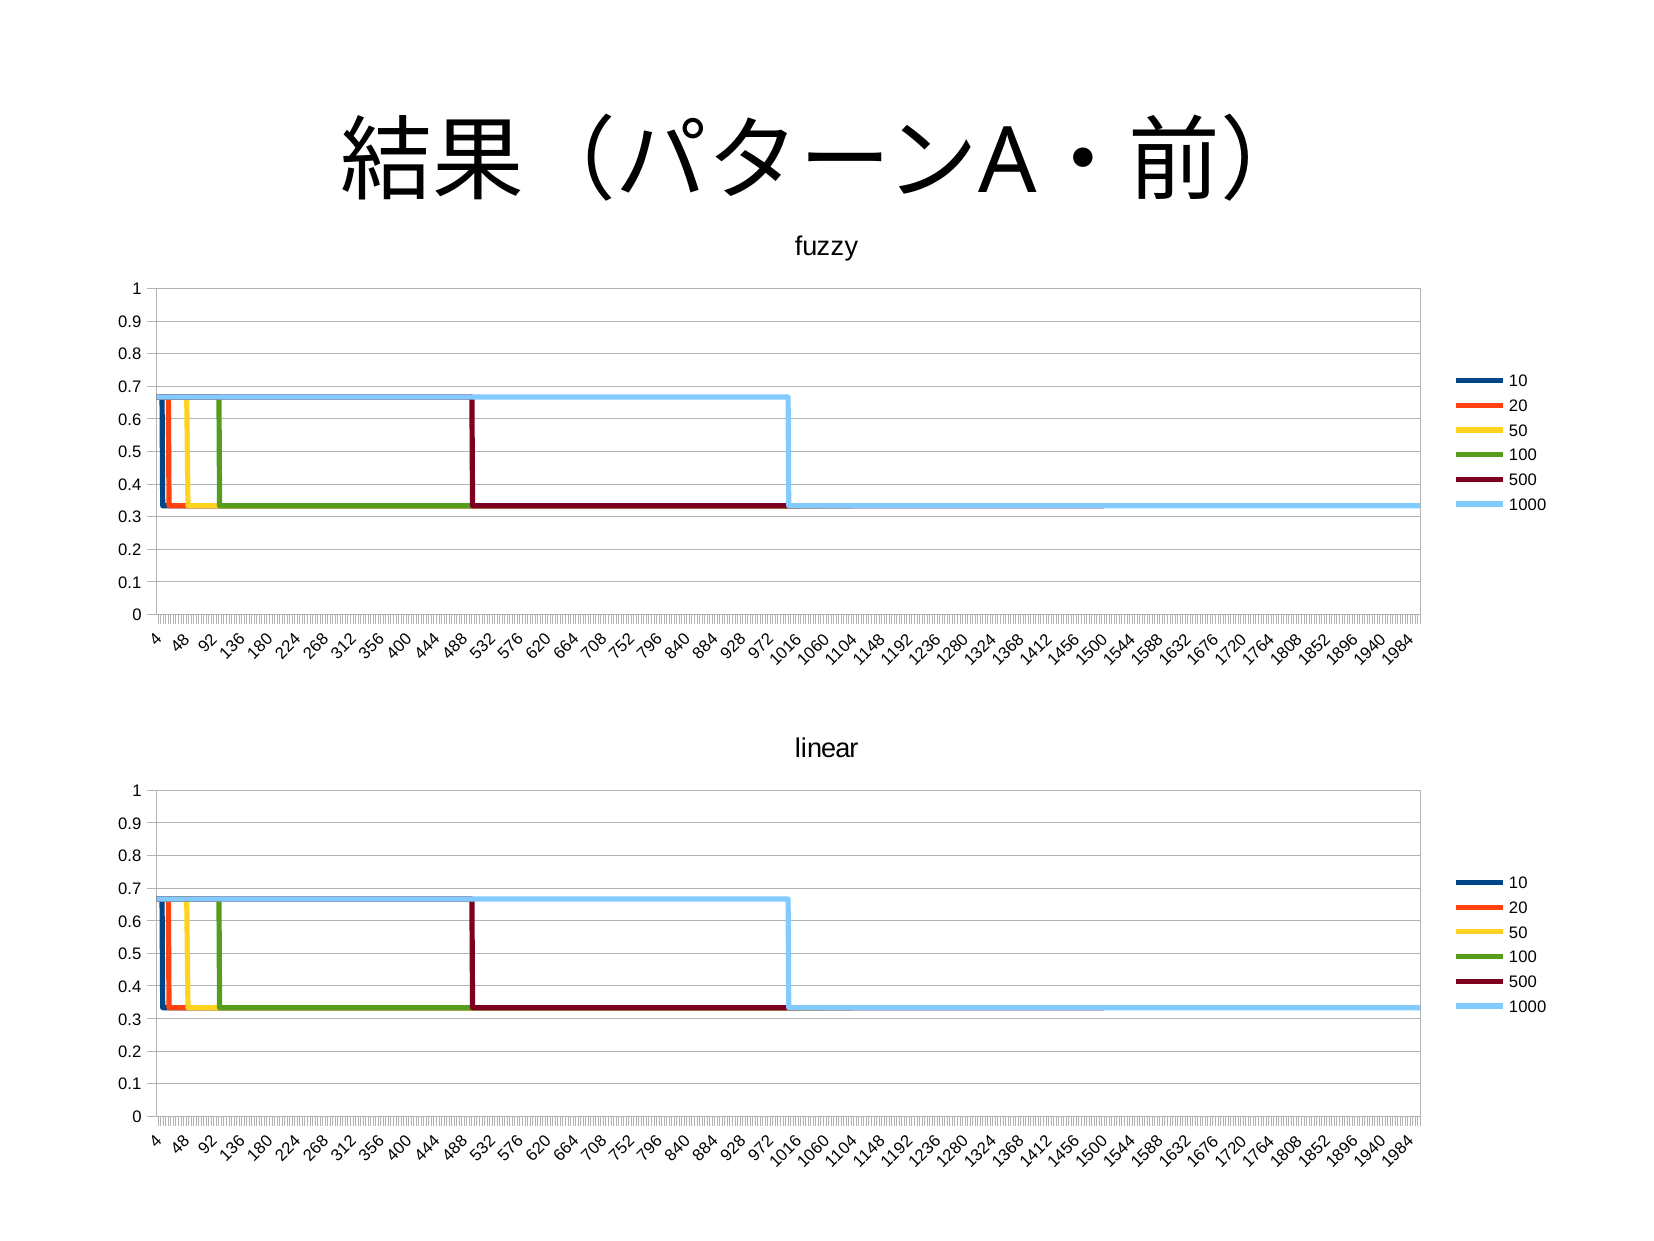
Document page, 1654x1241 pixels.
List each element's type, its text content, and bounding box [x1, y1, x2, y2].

title 結果（パターンA・前） [82, 56, 1571, 250]
chart [88, 708, 1565, 1181]
chart [88, 206, 1565, 679]
